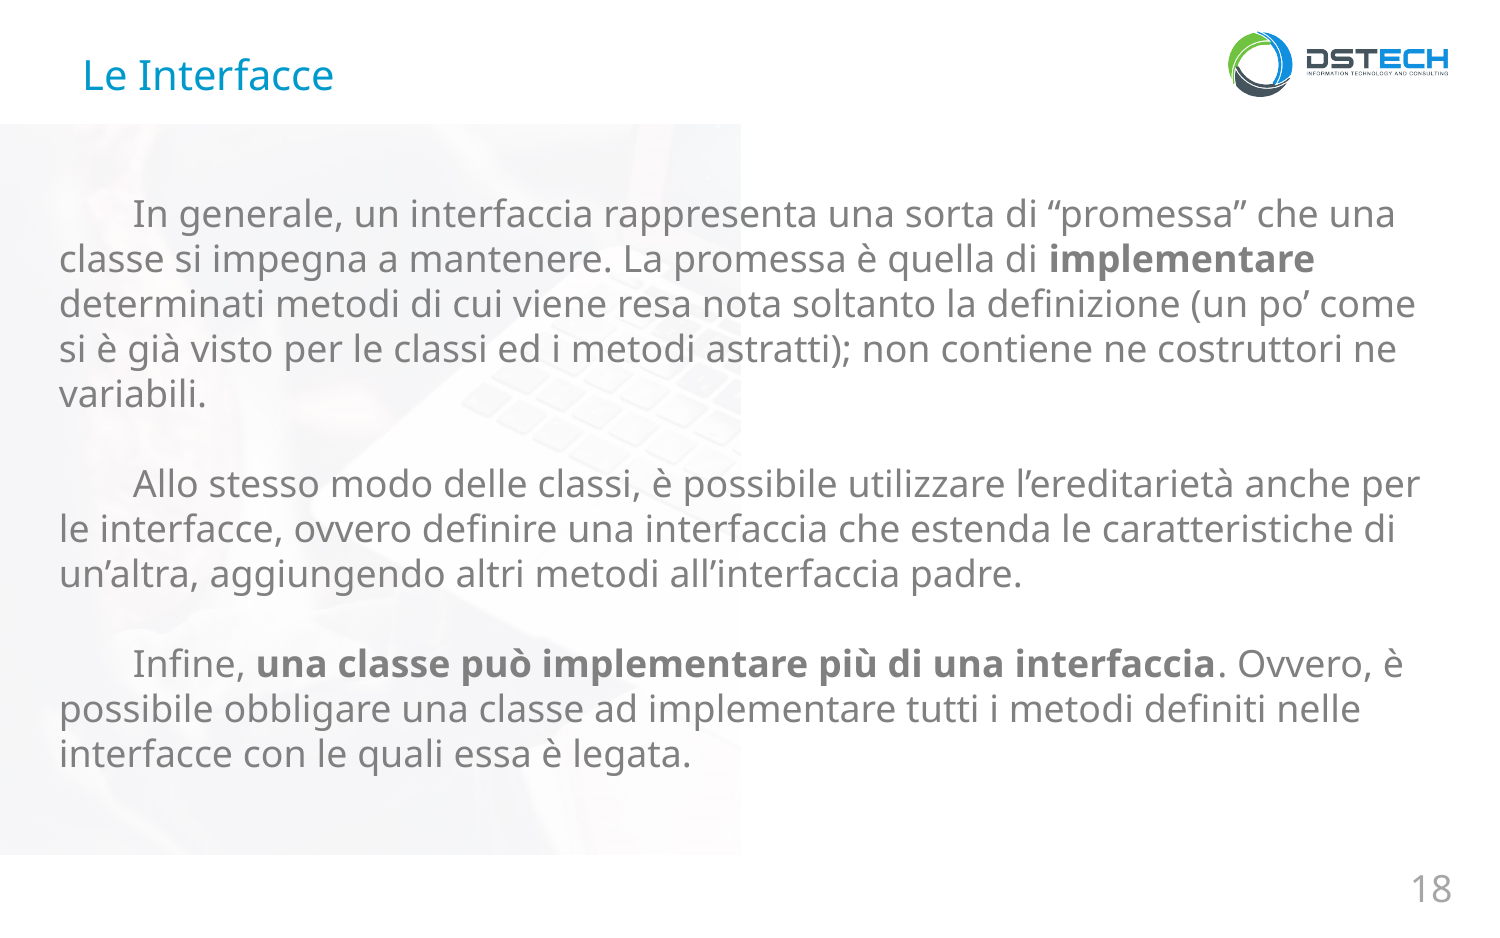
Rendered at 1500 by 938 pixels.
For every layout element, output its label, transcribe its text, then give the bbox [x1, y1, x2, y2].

text_box [741, 124, 1497, 869]
text_box Le Interfacce [67, 41, 1034, 107]
picture [1228, 31, 1448, 97]
picture [0, 124, 741, 855]
text_box In generale, un interfaccia rappresenta una sorta di “promessa” che una classe si impegna a mantenere. La promessa è quella di implementare determinati metodi di cui viene resa nota soltanto la definizione (un po’ come si è già visto per le classi ed i metodi astratti); non contiene ne costruttori ne variabili. Allo stesso modo delle classi, è possibile utilizzare l’ereditarietà anche per le interfacce, ovvero definire una interfaccia che estenda le caratteristiche di un’altra, aggiungendo altri metodi all’interfaccia padre. Infine, una classe può implementare più di una interfaccia. Ovvero, è possibile obbligare una classe ad implementare tutti i metodi definiti nelle interfacce con le quali essa è legata. [59, 145, 1453, 871]
text_box 18 [1381, 864, 1460, 910]
